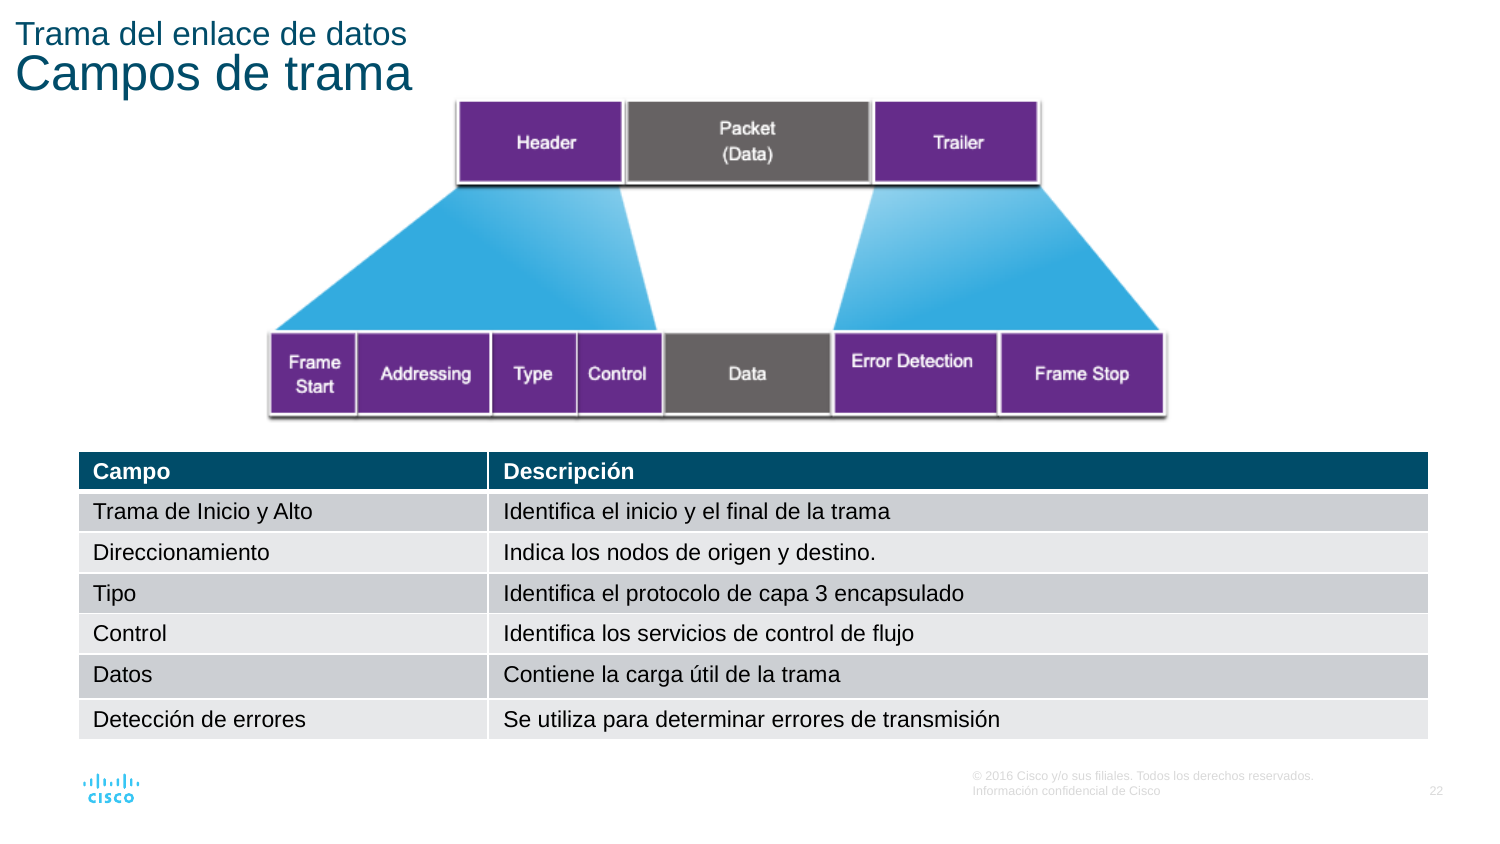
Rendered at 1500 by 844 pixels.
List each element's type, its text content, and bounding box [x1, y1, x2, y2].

table_cell Identifica los servicios de control de flujo [489, 614, 1428, 653]
table_cell Datos [79, 655, 487, 698]
table_header Campo [79, 452, 487, 489]
table_cell Identifica el inicio y el final de la trama [489, 494, 1428, 531]
table_cell Contiene la carga útil de la trama [489, 655, 1428, 698]
table_cell Control [79, 614, 487, 653]
table_cell Detección de errores [79, 700, 487, 739]
table_cell Se utiliza para determinar errores de transmisión [489, 700, 1428, 739]
table_cell Identifica el protocolo de capa 3 encapsulado [489, 574, 1428, 613]
table_cell Direccionamiento [79, 533, 487, 572]
table_cell Trama de Inicio y Alto [79, 494, 487, 531]
table_cell Indica los nodos de origen y destino. [489, 533, 1428, 572]
table_header Descripción [489, 452, 1428, 489]
title Trama del enlace de datos Campos de trama [0, 0, 1369, 121]
table_cell Tipo [79, 574, 487, 613]
picture [266, 92, 1173, 423]
